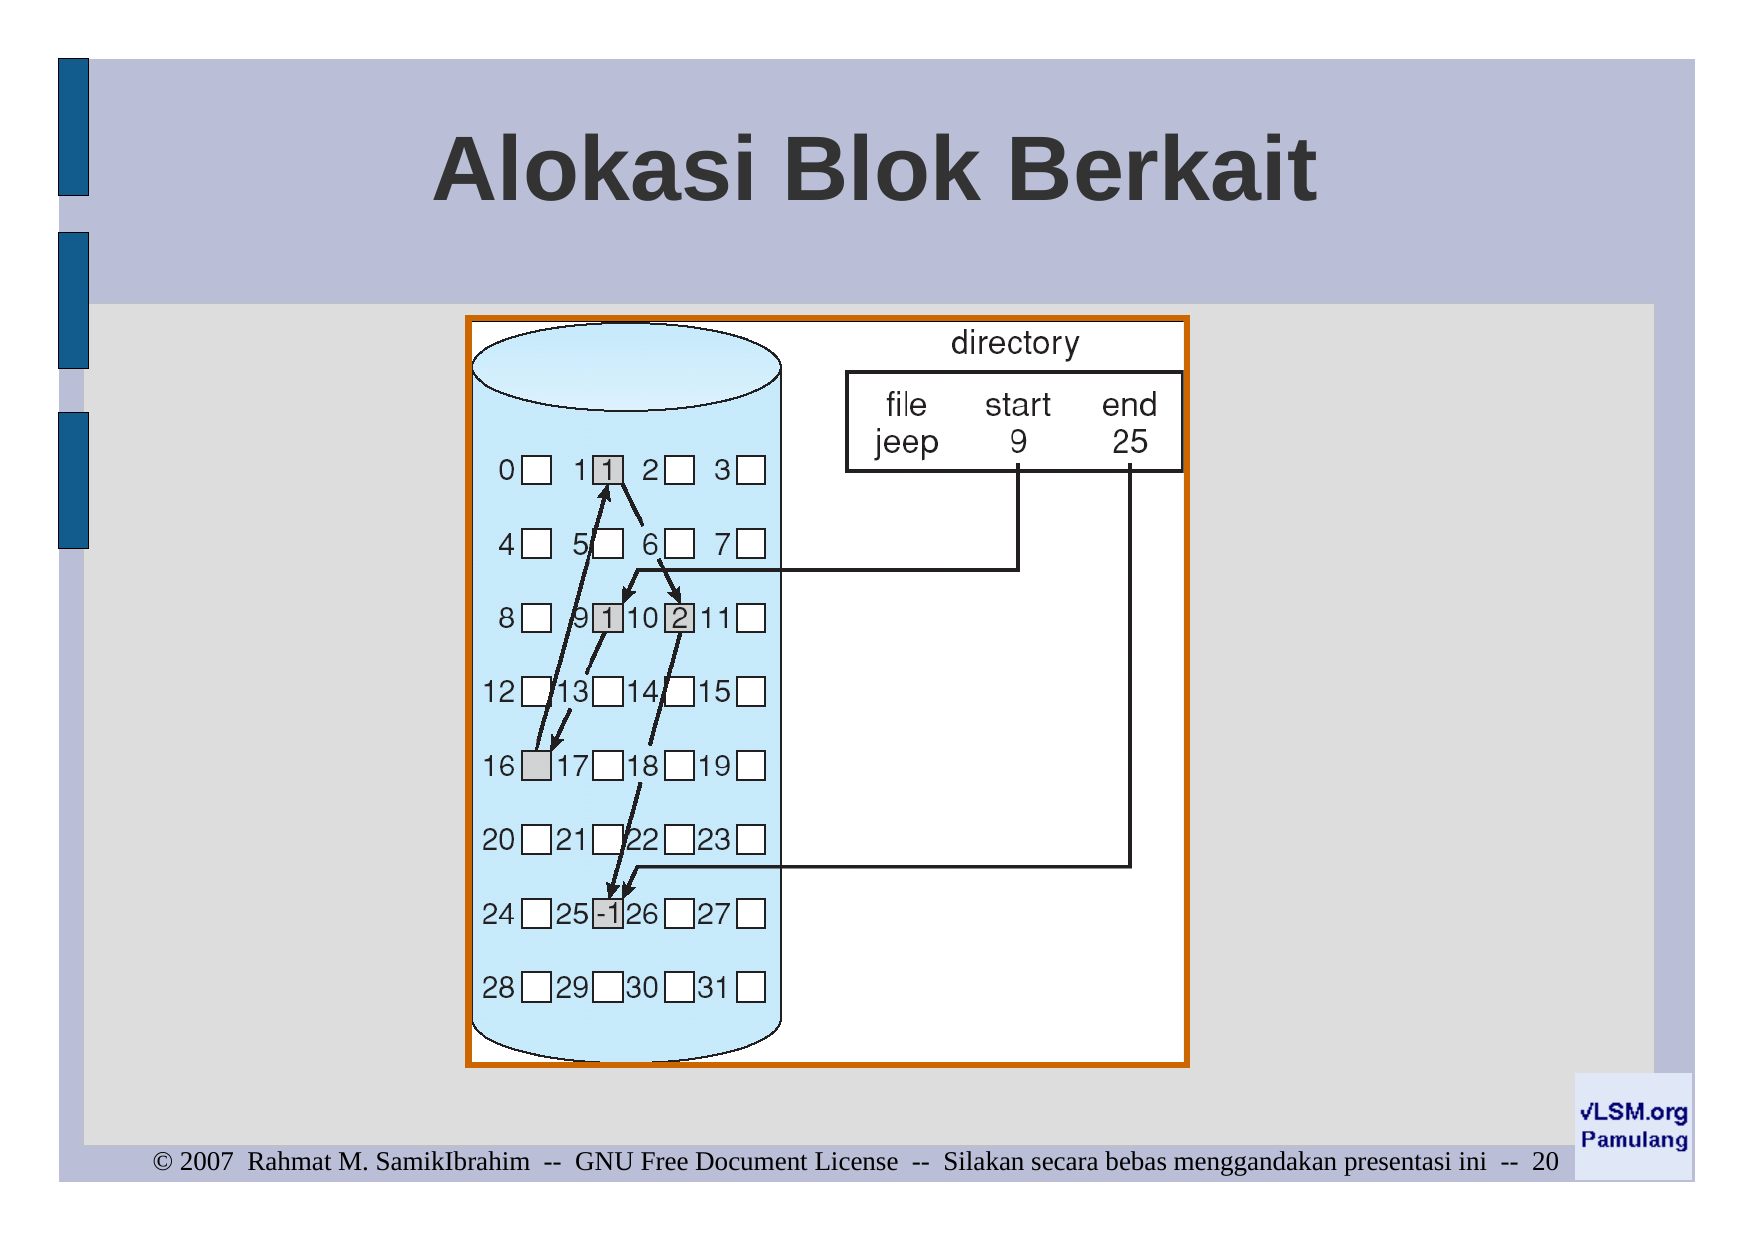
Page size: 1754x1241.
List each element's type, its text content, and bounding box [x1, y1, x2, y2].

picture [1575, 1073, 1692, 1180]
title Alokasi Blok Berkait [95, 74, 1655, 263]
picture [471, 321, 1184, 1062]
